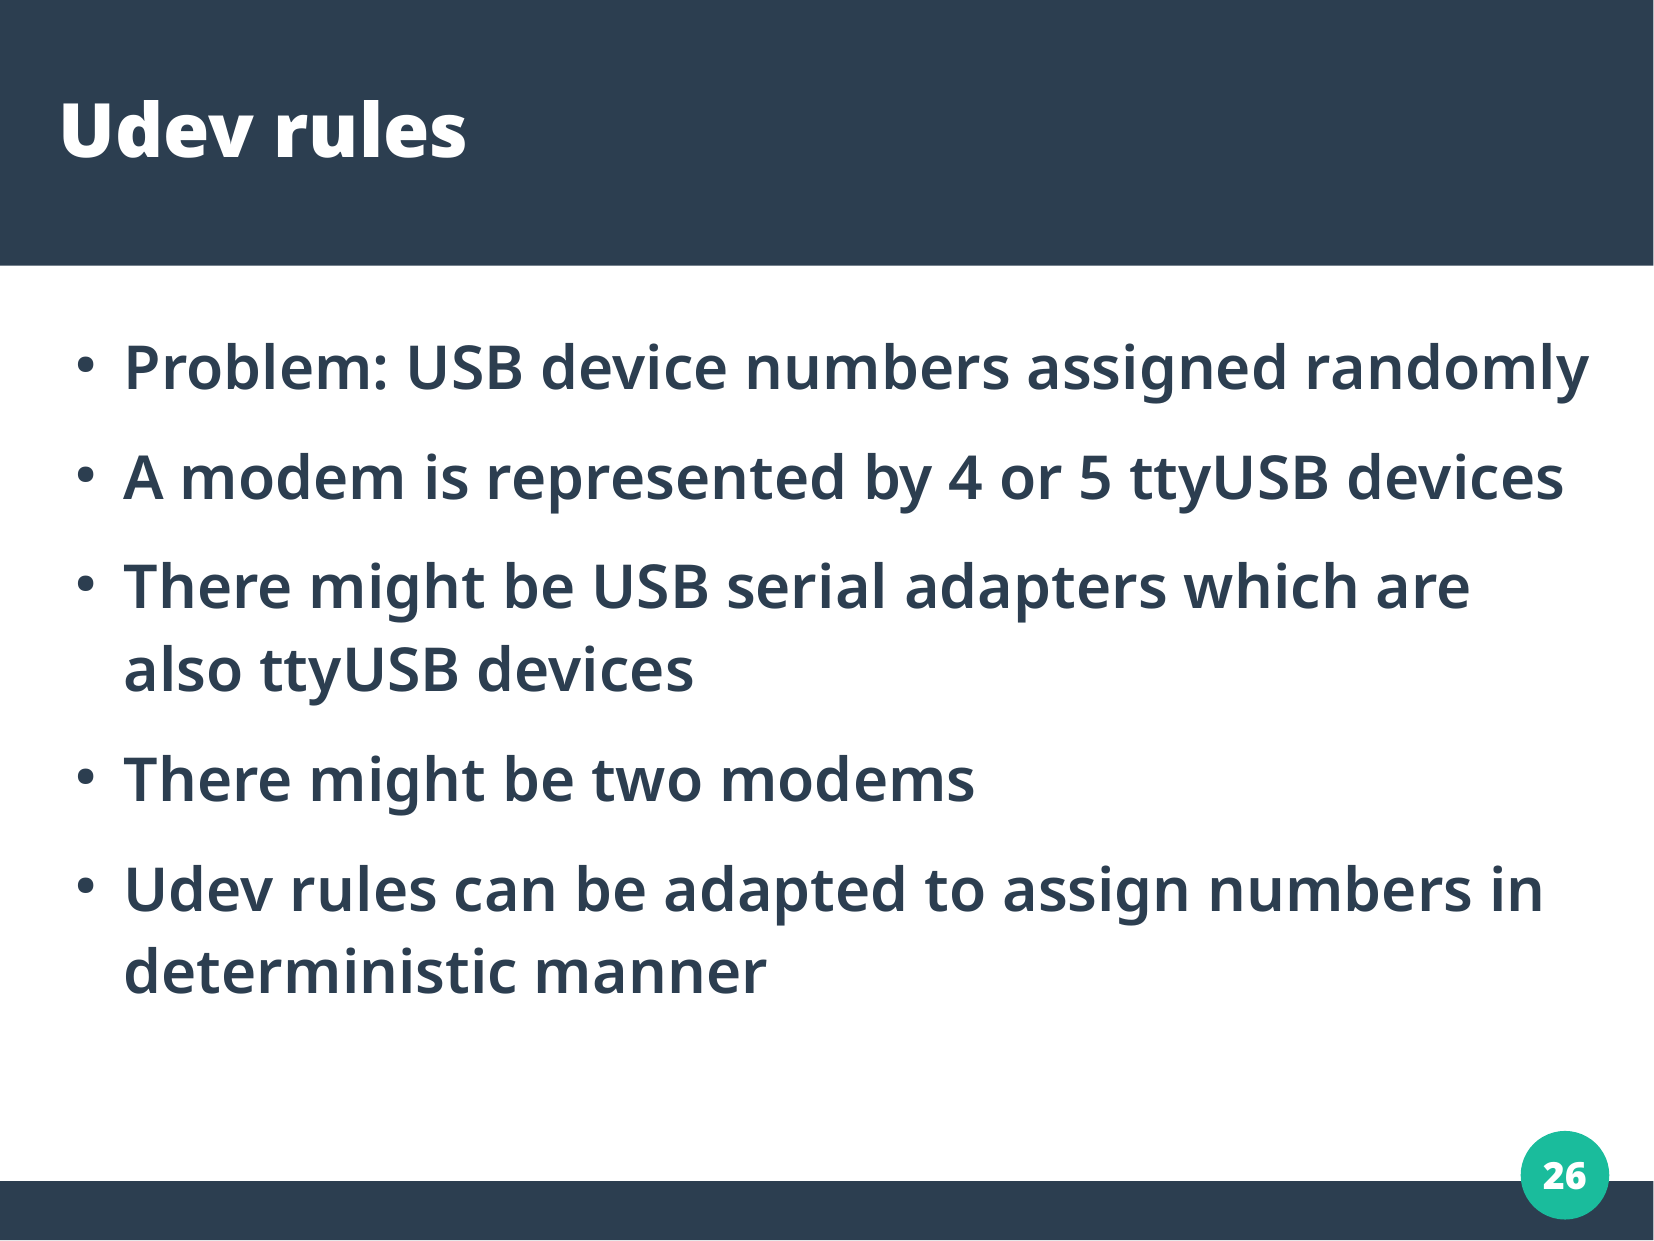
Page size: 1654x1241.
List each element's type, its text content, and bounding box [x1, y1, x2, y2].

list Problem: USB device numbers assigned randomly A modem is represented by 4 or 5 ttyUSB devices There might be USB serial adapters which are also ttyUSB devices There might be two modems Udev rules can be adapted to assign numbers in deterministic manner [59, 324, 1595, 1152]
title Udev rules [59, 49, 1595, 207]
